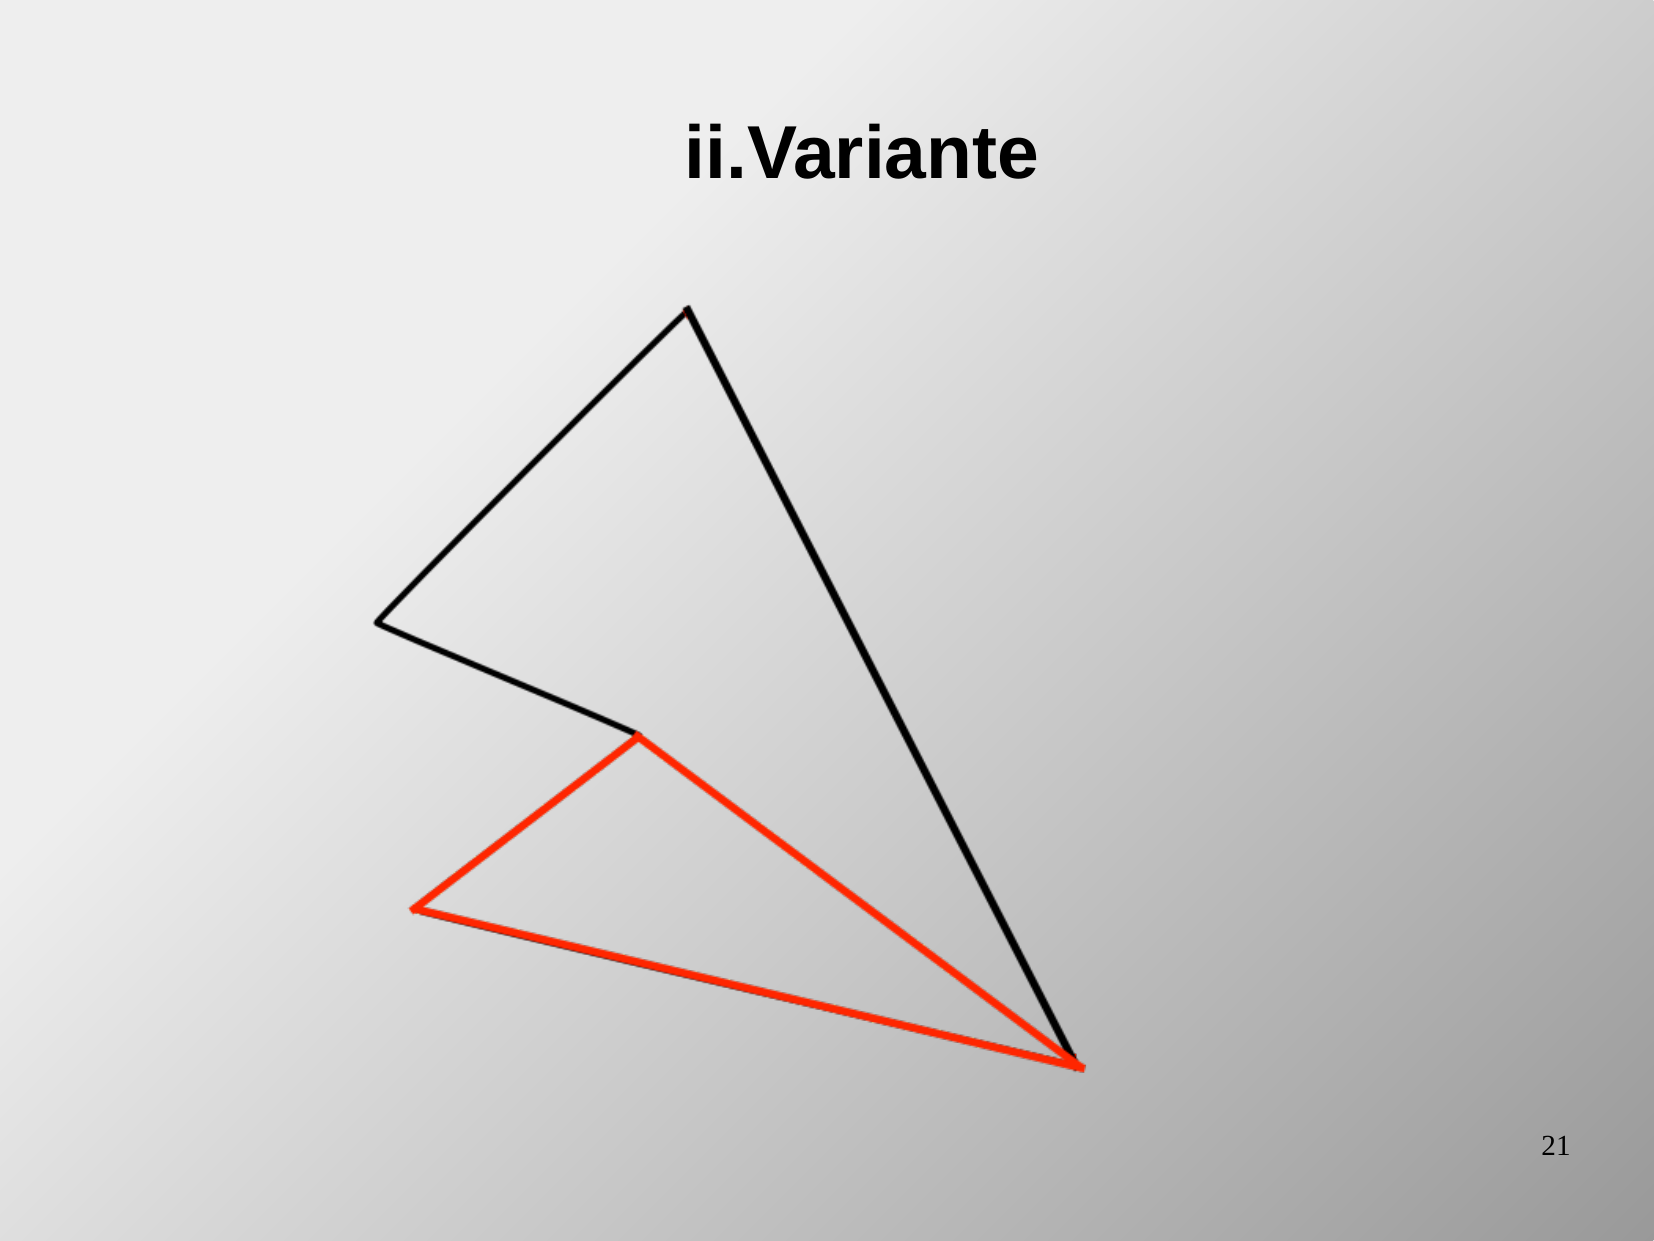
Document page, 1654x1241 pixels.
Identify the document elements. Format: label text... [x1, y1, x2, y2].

picture [364, 290, 1289, 1109]
title ii.Variante [82, 49, 1571, 257]
